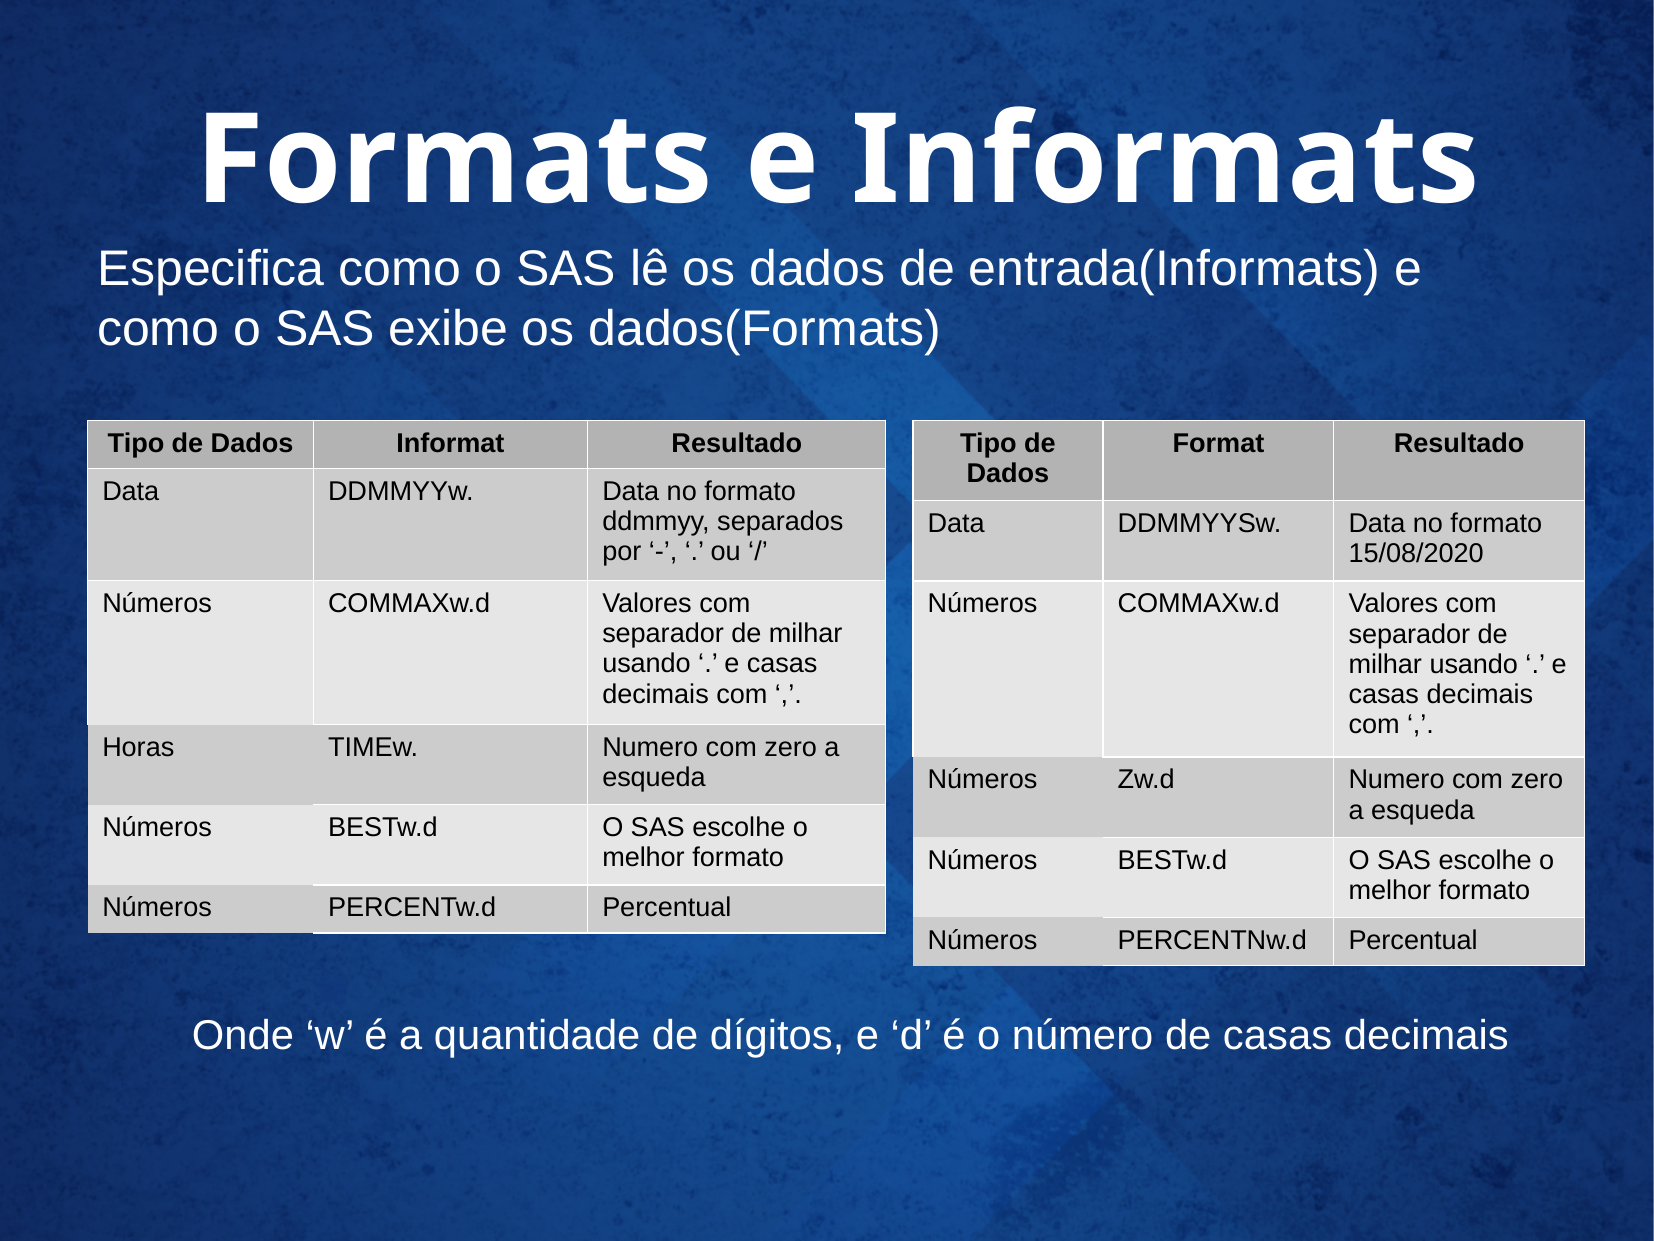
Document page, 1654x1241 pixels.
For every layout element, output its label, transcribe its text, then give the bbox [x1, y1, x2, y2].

table_header Tipo de Dados [88, 421, 313, 468]
table_header Tipo de Dados [914, 421, 1102, 500]
table_cell Horas [88, 725, 313, 805]
table_cell Valores com separador de milhar usando ‘.’ e casas decimais com ‘,’. [1334, 582, 1584, 756]
table_cell COMMAXw.d [314, 581, 587, 724]
text_box Especifica como o SAS lê os dados de entrada(Informats) e como o SAS exibe os dados(Formats) [82, 228, 1488, 354]
table_cell BESTw.d [1103, 838, 1333, 917]
table_header Informat [314, 421, 587, 468]
table_cell Números [88, 805, 313, 885]
picture [0, 0, 1654, 1241]
table_cell Valores com separador de milhar usando ‘.’ e casas decimais com ‘,’. [588, 581, 885, 724]
table_cell Data no formato ddmmyy, separados por ‘-’, ‘.’ ou ‘/’ [588, 469, 885, 580]
table_cell O SAS escolhe o melhor formato [588, 805, 885, 884]
table_cell Zw.d [1103, 758, 1333, 837]
table_cell Números [913, 917, 1103, 966]
text_box Onde ‘w’ é a quantidade de dígitos, e ‘d’ é o número de casas decimais [118, 1000, 1583, 1122]
table_cell Números [913, 837, 1103, 917]
table_cell Percentual [588, 886, 885, 932]
table_cell Números [913, 757, 1103, 837]
table_header Resultado [588, 421, 885, 468]
table_header Resultado [1334, 421, 1584, 500]
table_cell Data no formato 15/08/2020 [1334, 501, 1584, 580]
table_cell Números [88, 885, 313, 933]
table_cell Numero com zero a esqueda [588, 725, 885, 804]
table_cell BESTw.d [313, 805, 587, 884]
table_cell Percentual [1334, 918, 1584, 965]
table_cell TIMEw. [313, 725, 587, 804]
table_cell Números [914, 582, 1102, 757]
table_cell PERCENTw.d [313, 886, 587, 932]
table_cell Data [88, 469, 313, 580]
table_cell DDMMYYw. [314, 469, 587, 580]
table_cell O SAS escolhe o melhor formato [1334, 838, 1584, 917]
table_cell PERCENTNw.d [1103, 918, 1333, 965]
table_header Format [1104, 421, 1333, 500]
text_box Formats e Informats [94, 49, 1583, 257]
table_cell Data [914, 501, 1102, 580]
table_cell DDMMYYSw. [1104, 501, 1333, 580]
table_cell Números [88, 581, 313, 725]
table_cell Numero com zero a esqueda [1334, 758, 1584, 837]
table_cell COMMAXw.d [1104, 582, 1333, 756]
